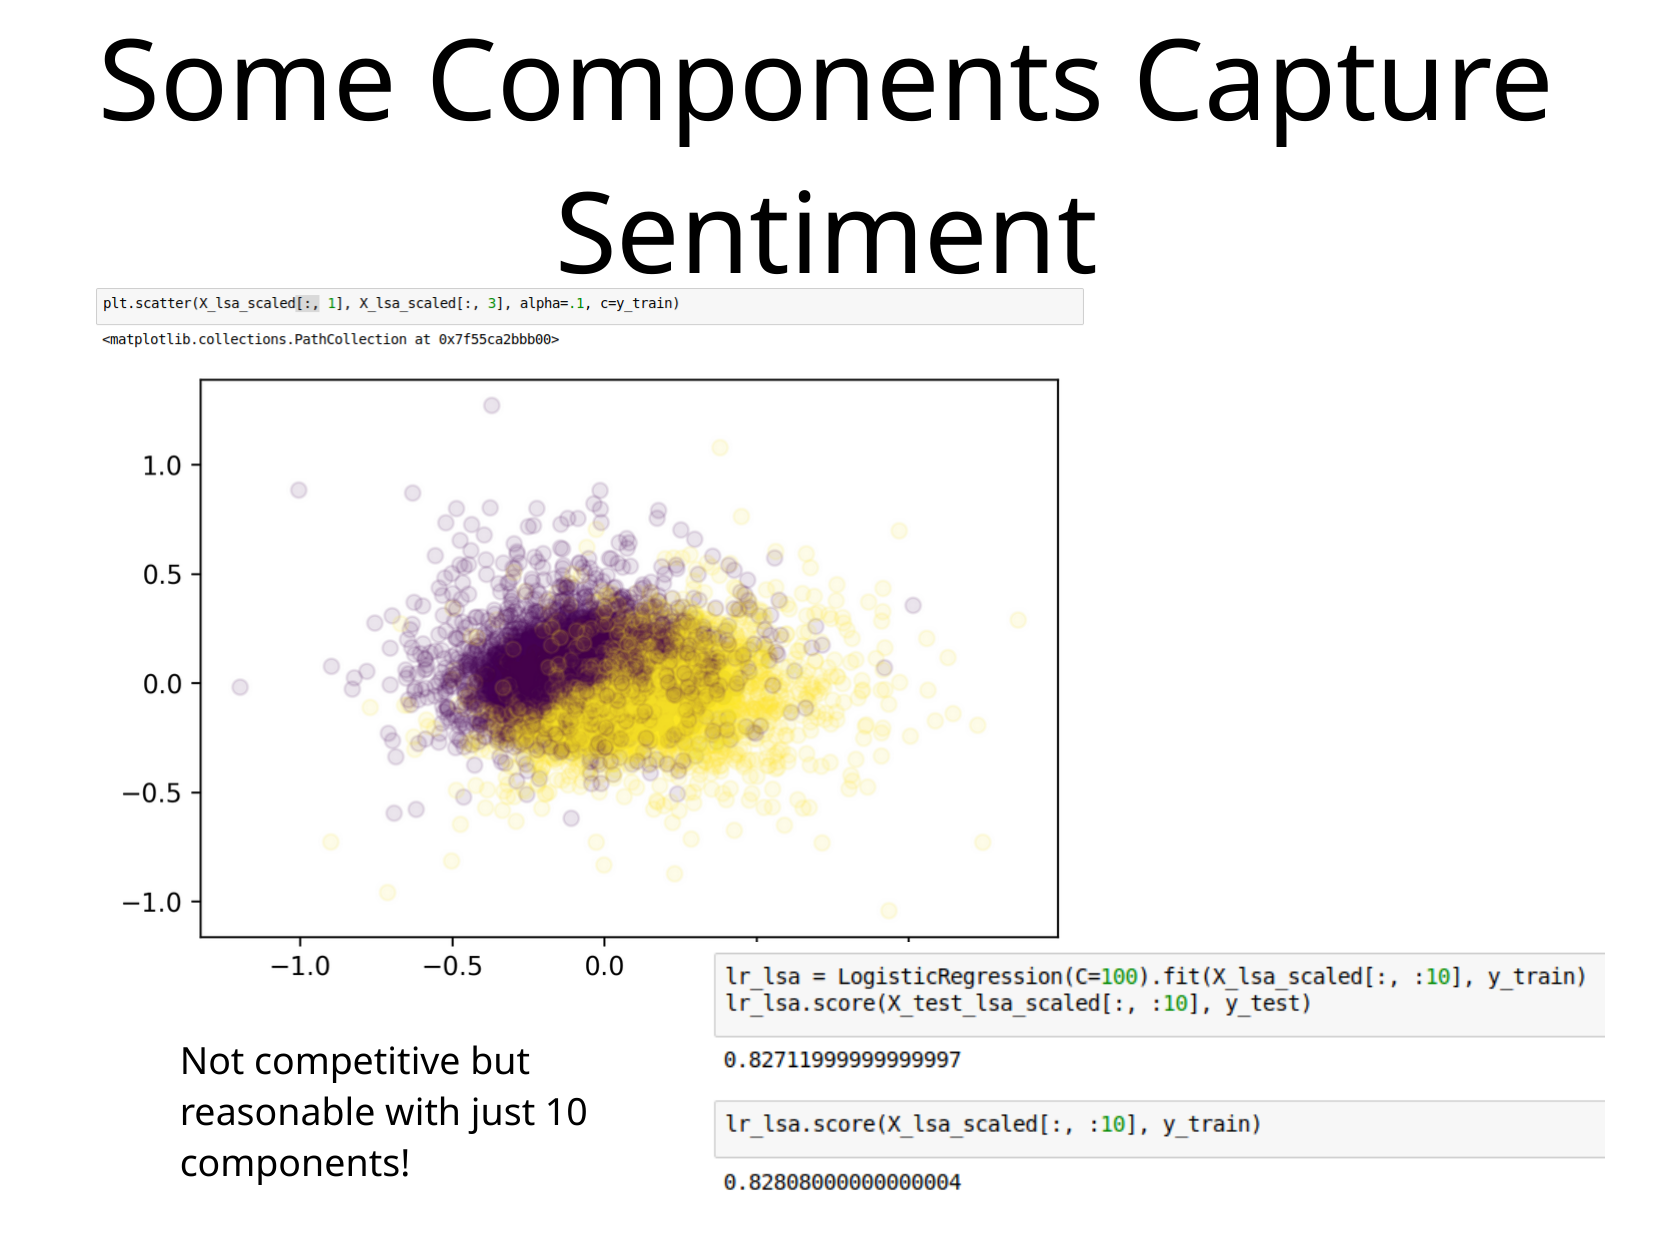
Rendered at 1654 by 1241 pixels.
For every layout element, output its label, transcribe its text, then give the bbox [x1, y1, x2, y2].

title Some Components Capture Sentiment [82, 40, 1571, 266]
picture [90, 282, 1605, 1212]
text_box Not competitive but reasonable with just 10 components! [165, 1026, 676, 1156]
